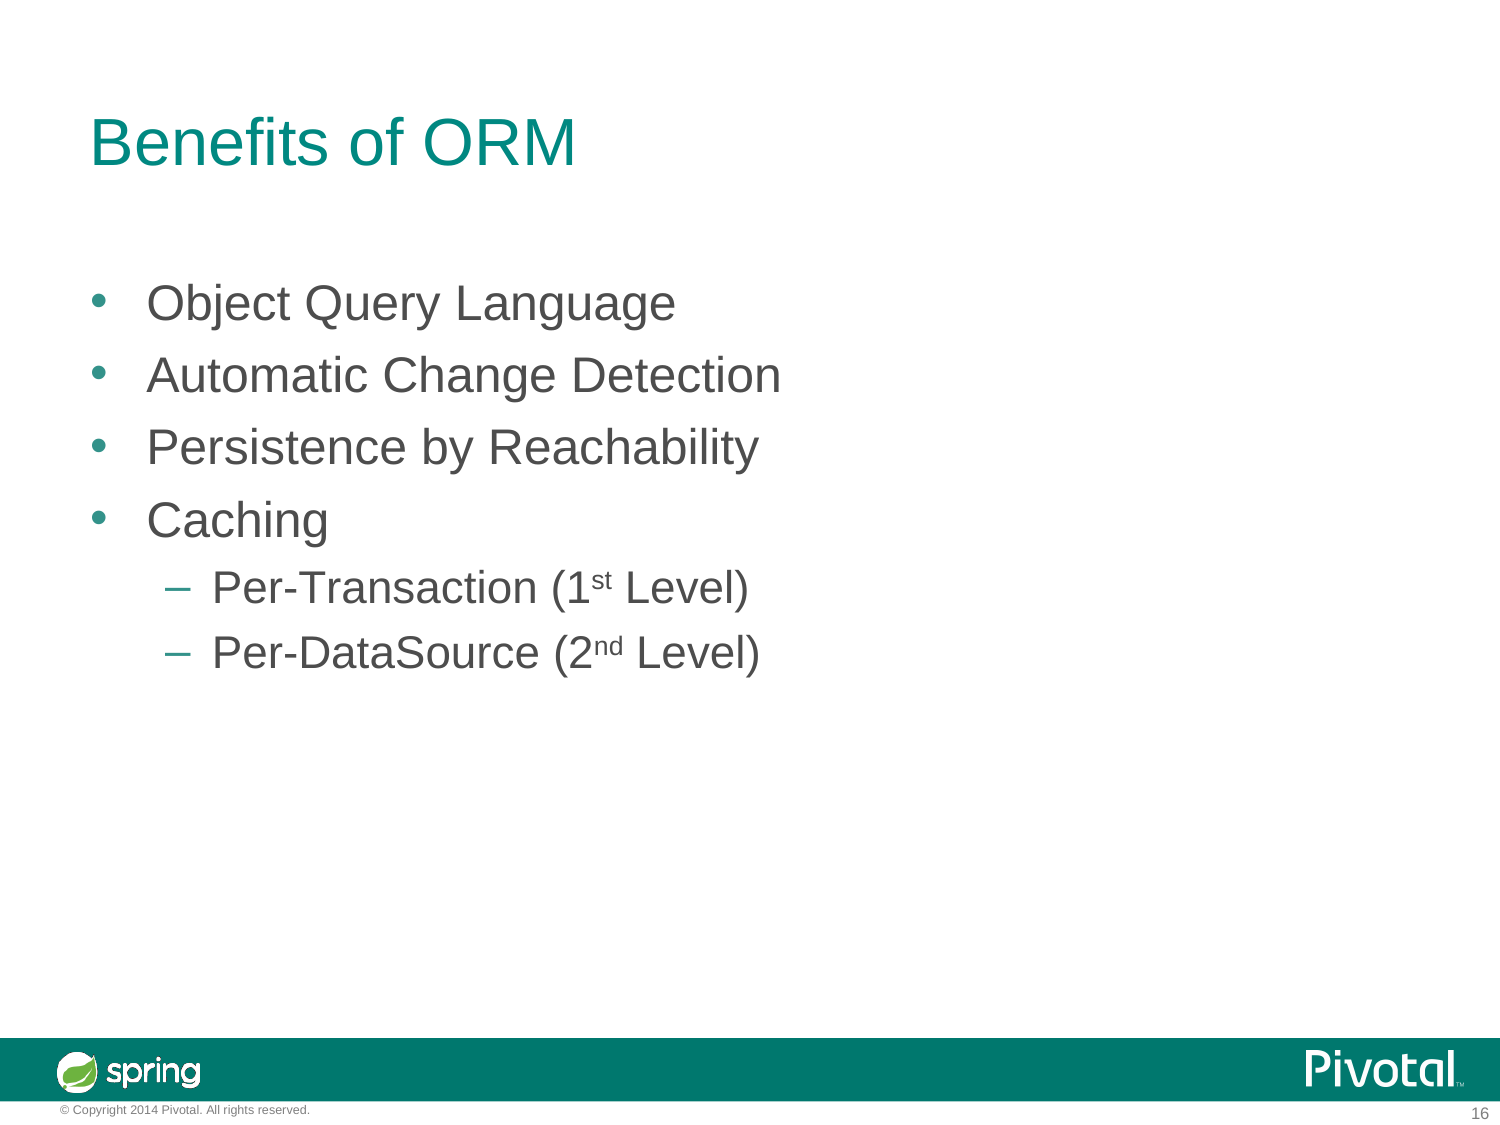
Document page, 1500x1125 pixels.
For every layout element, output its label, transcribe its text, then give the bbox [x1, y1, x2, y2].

title Benefits of ORM [75, 45, 1426, 233]
picture [32, 1041, 210, 1103]
list Object Query Language Automatic Change Detection Persistence by Reachability Caching Per-Transaction (1st Level) Per-DataSource (2nd Level) [75, 262, 1426, 1005]
picture [1306, 1050, 1464, 1087]
